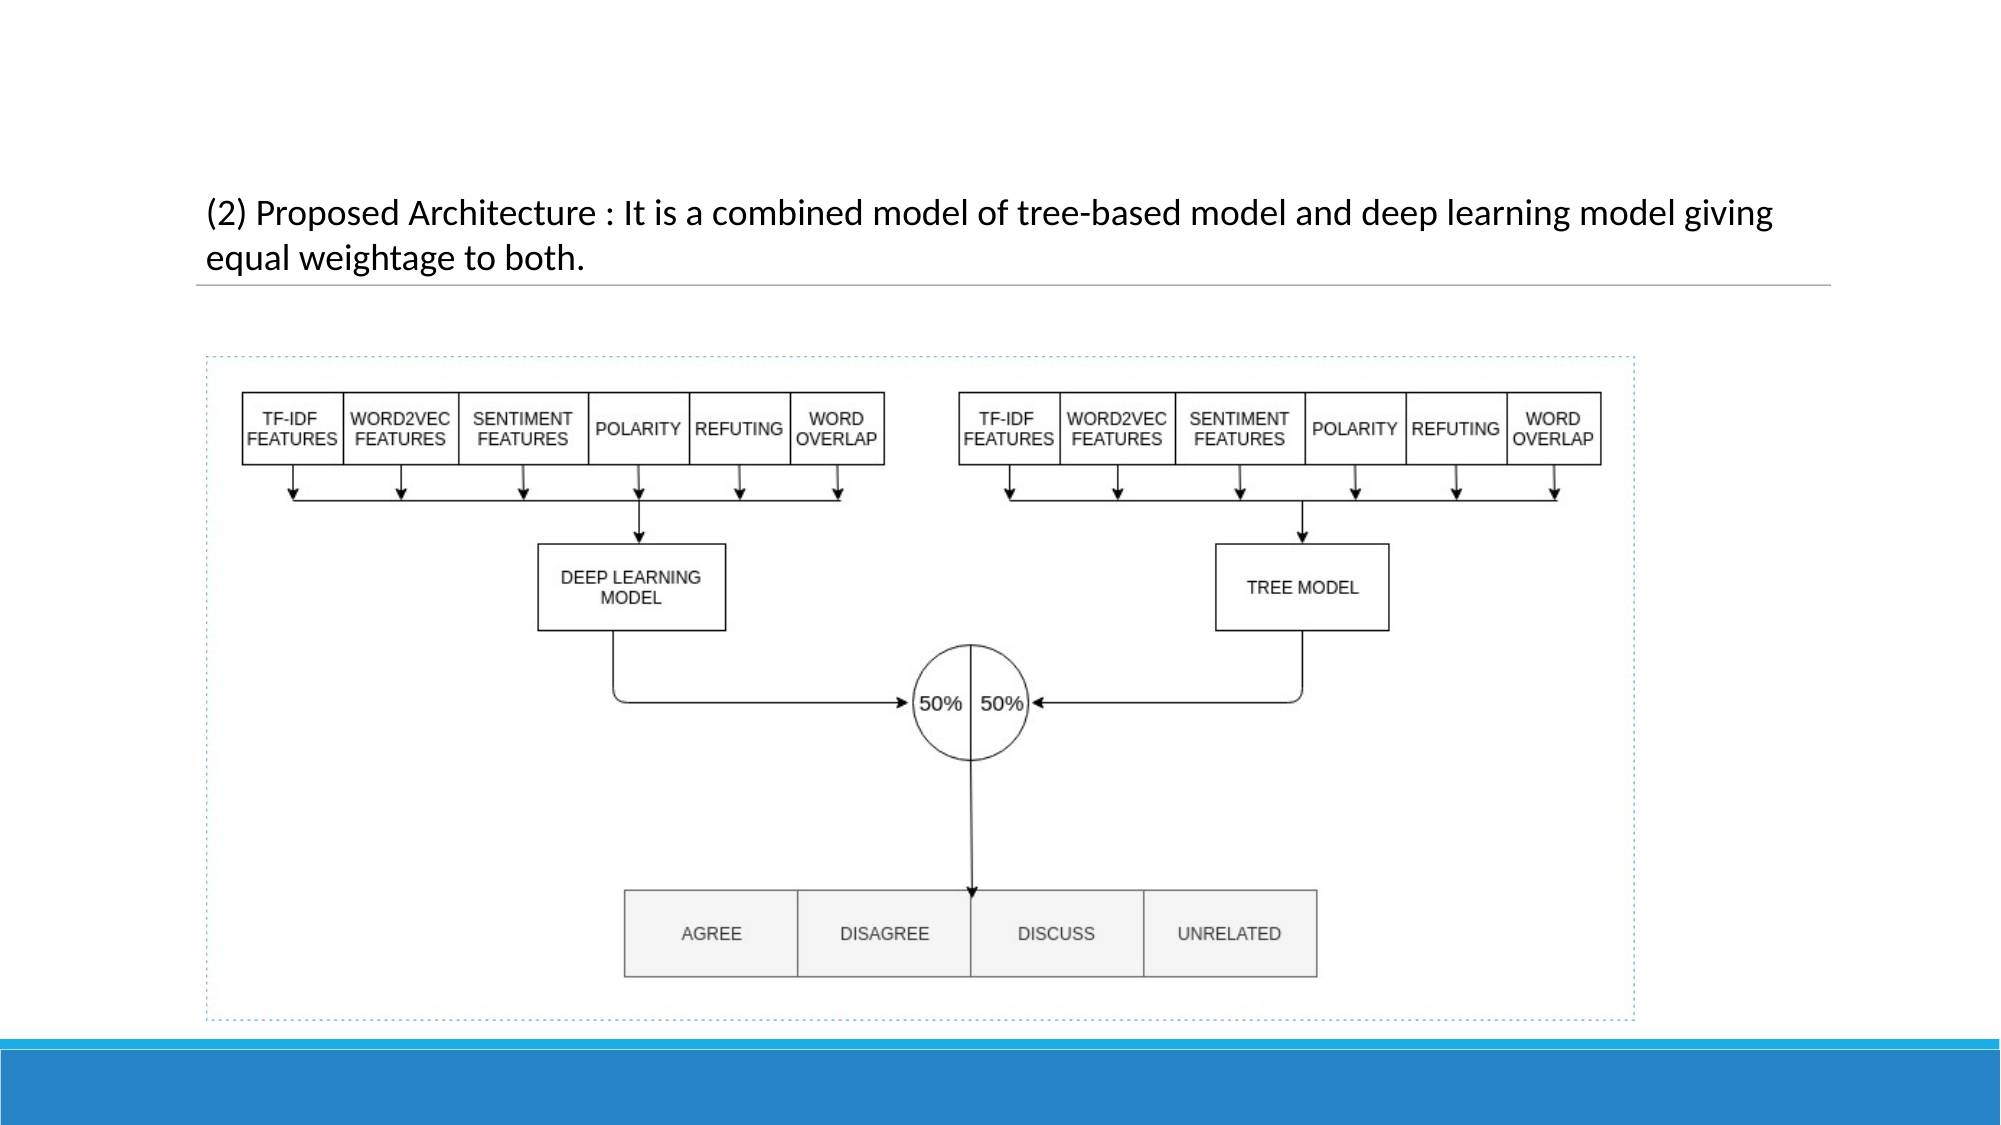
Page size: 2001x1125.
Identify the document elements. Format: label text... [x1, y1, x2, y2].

text_box (2) Proposed Architecture : It is a combined model of tree-based model and deep learning model giving equal weightage to both. [191, 181, 1841, 286]
picture [206, 356, 1635, 1021]
